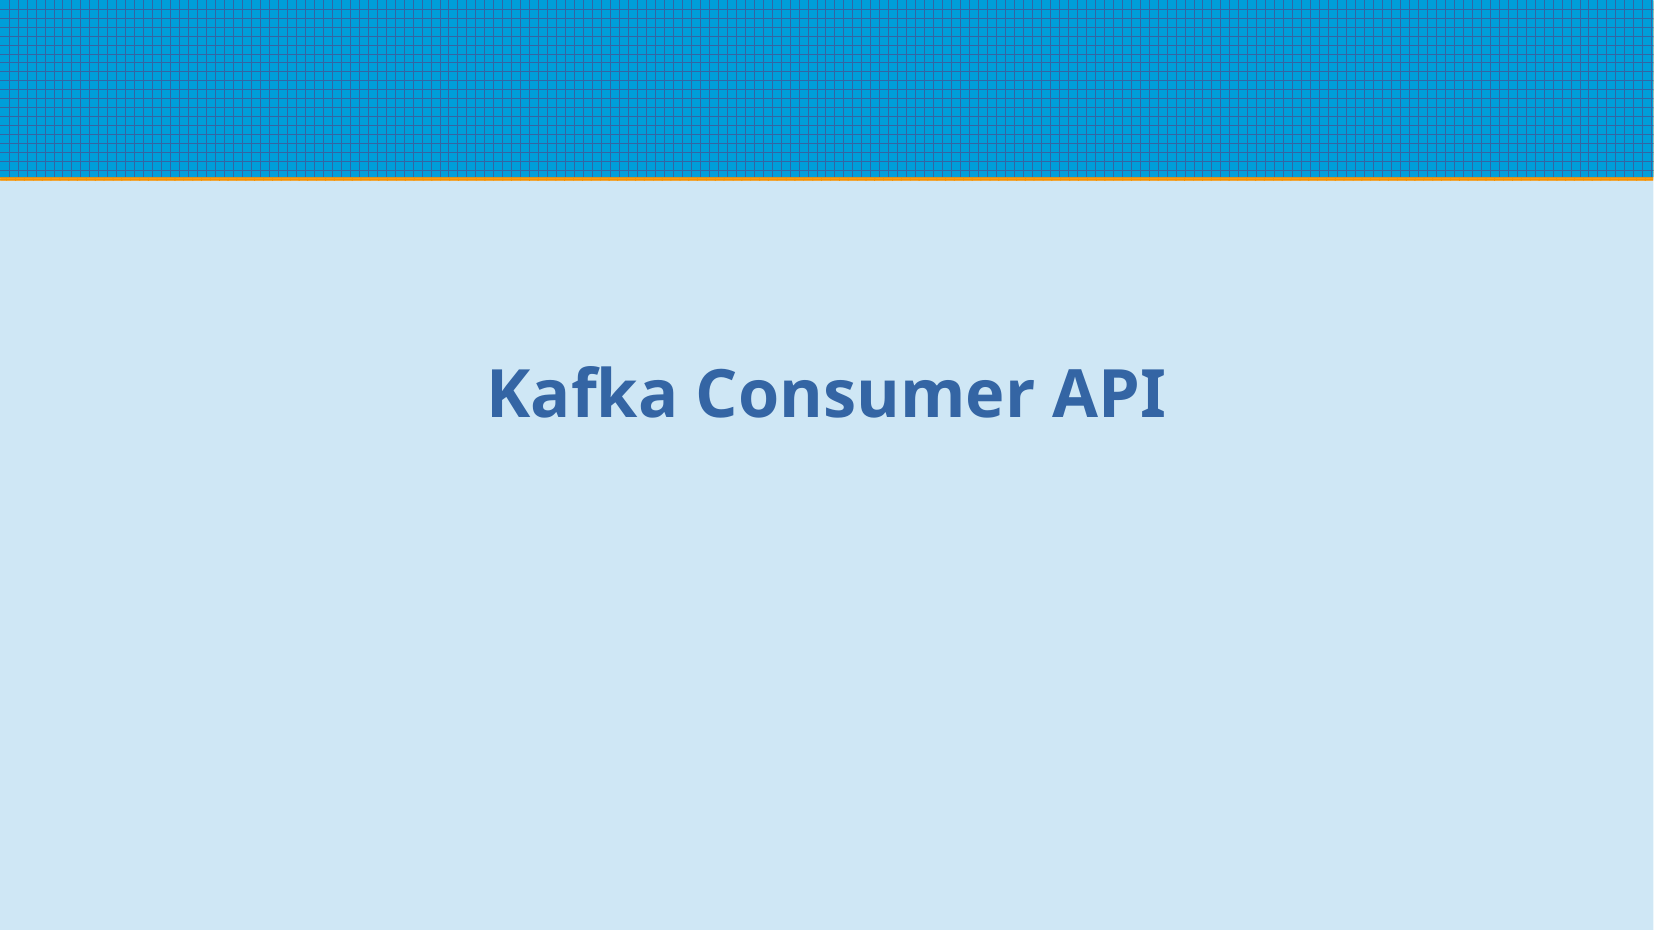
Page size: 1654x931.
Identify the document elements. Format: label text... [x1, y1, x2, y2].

subtitle Kafka Consumer API [88, 14, 1565, 768]
